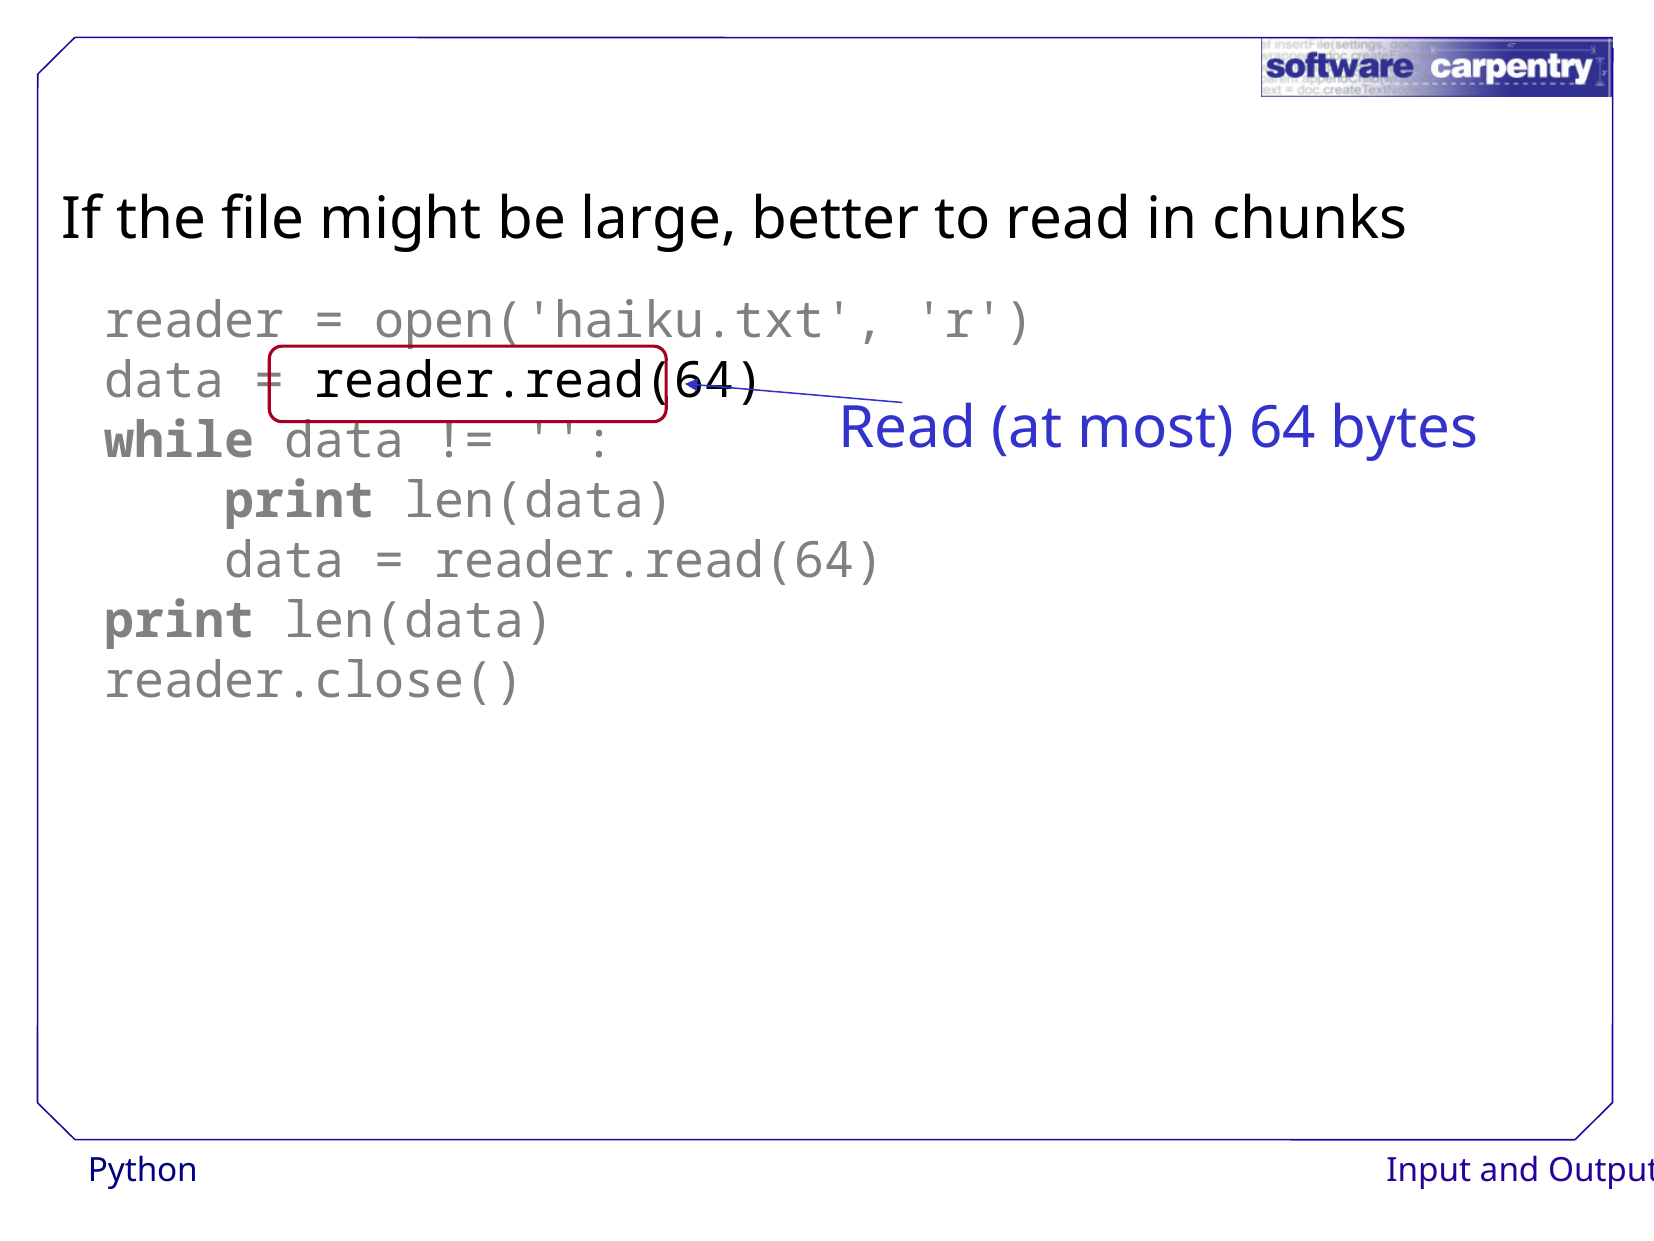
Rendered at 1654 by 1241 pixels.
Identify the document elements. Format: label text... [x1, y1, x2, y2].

picture [1261, 39, 1613, 97]
text_box Read (at most) 64 bytes [823, 346, 1644, 467]
text_box reader = open('haiku.txt', 'r') data = reader.read(64) while data != '': print len(data) data = reader.read(64) print len(data) reader.close() [89, 279, 1512, 1027]
text_box If the file might be large, better to read in chunks [47, 138, 1573, 259]
